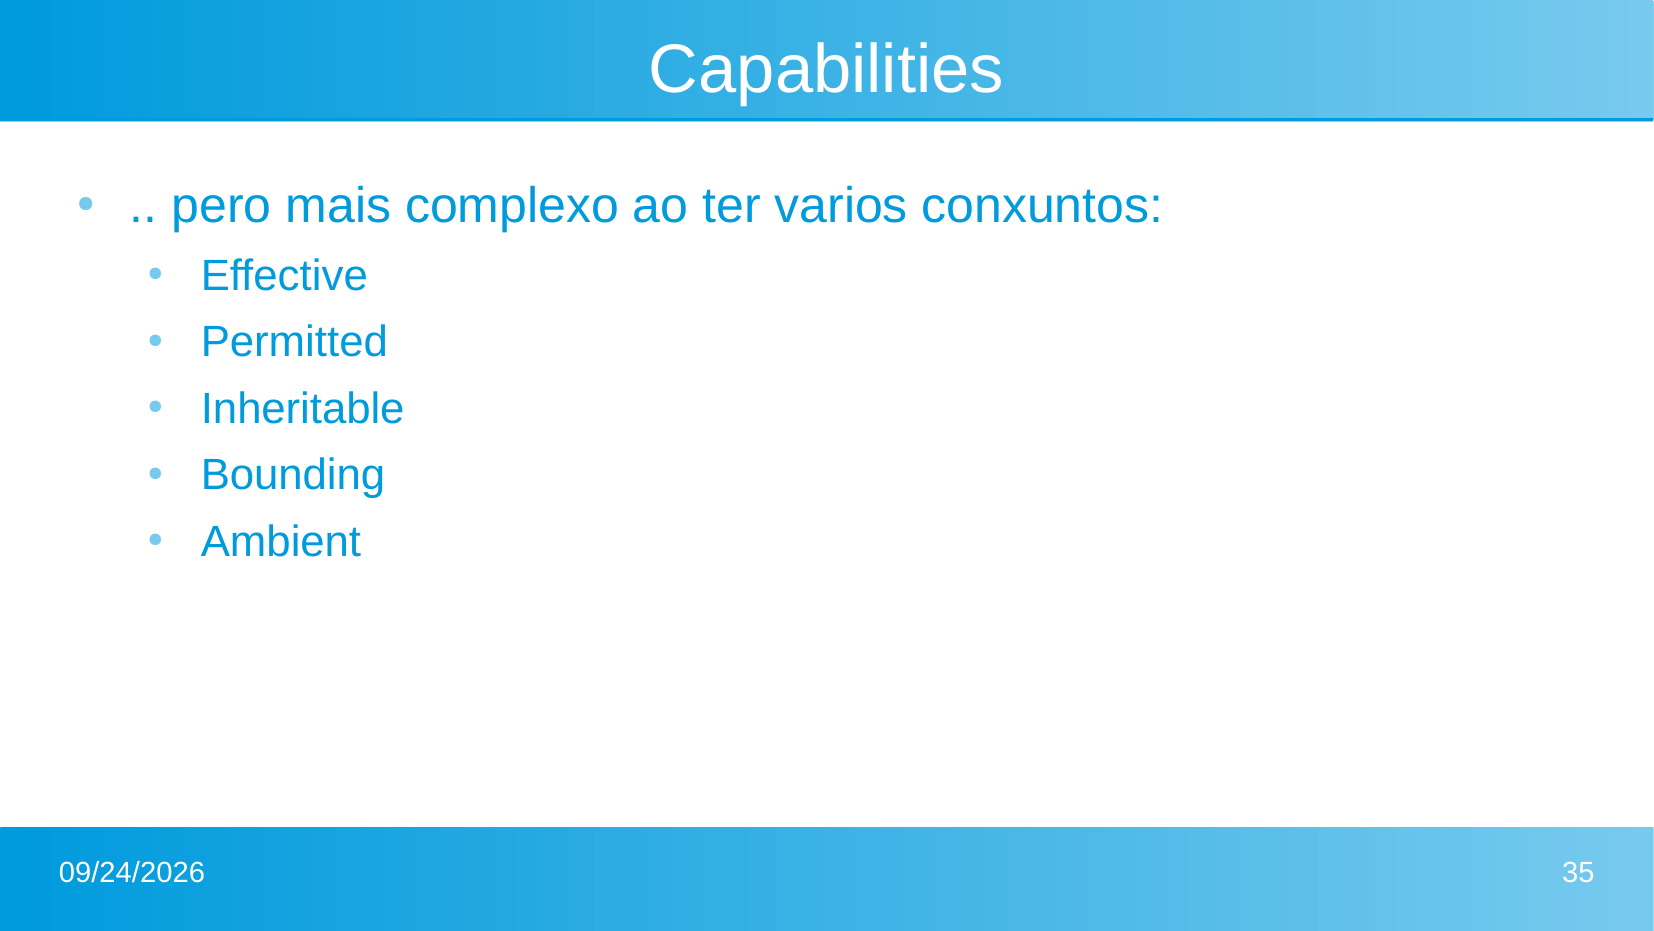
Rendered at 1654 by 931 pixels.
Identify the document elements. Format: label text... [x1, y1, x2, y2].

title Capabilities [59, 29, 1595, 108]
list .. pero mais complexo ao ter varios conxuntos: Effective Permitted Inheritable Bounding Ambient [59, 177, 1595, 768]
